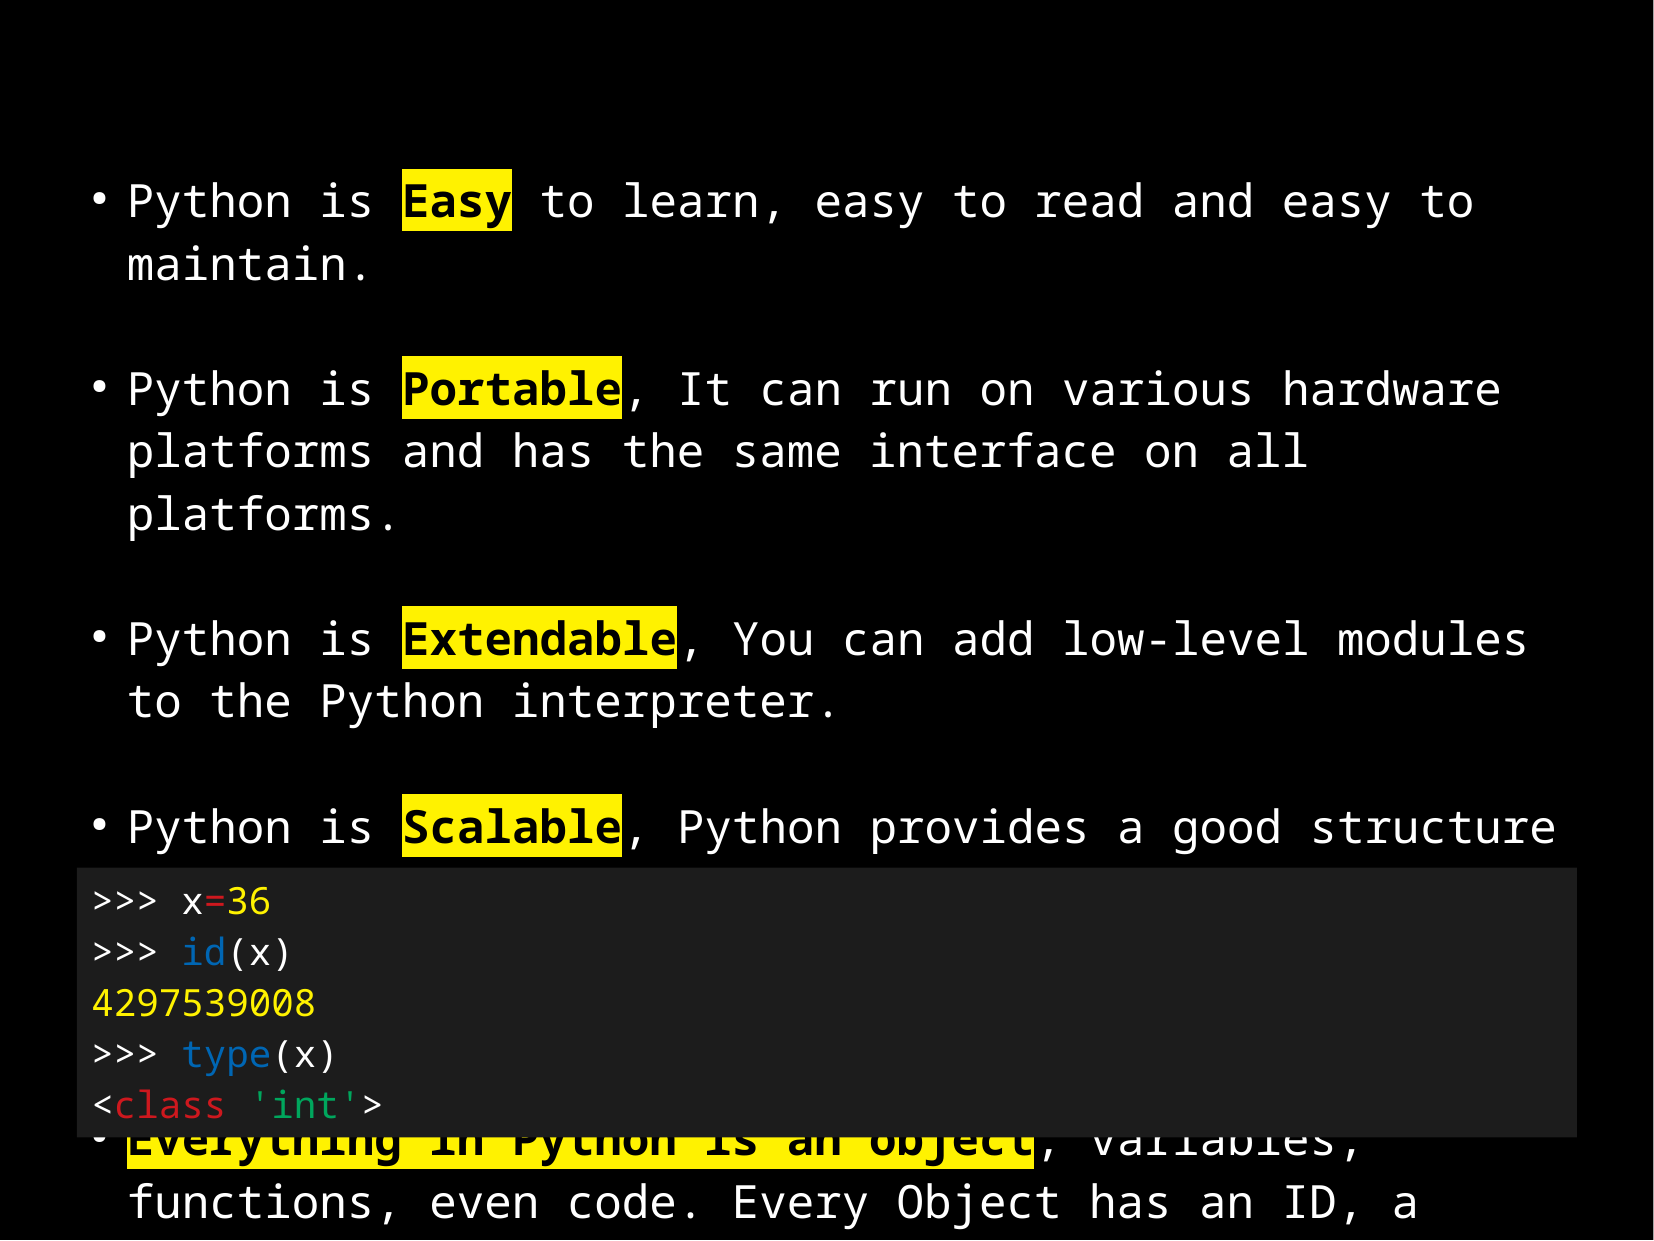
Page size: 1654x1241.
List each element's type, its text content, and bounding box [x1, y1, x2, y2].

text_box >>> x=36 >>> id(x) 4297539008 >>> type(x) <class 'int'> [76, 867, 1577, 1079]
text_box Python is Easy to learn, easy to read and easy to maintain. Python is Portable, It can run on various hardware platforms and has the same interface on all platforms. Python is Extendable, You can add low-level modules to the Python interpreter. Python is Scalable, Python provides a good structure and support for large programs. Python has a broad standard library cross-platform. Everything in Python is an object, variables, functions, even code. Every Object has an ID, a type, and a value. [76, 161, 1577, 867]
